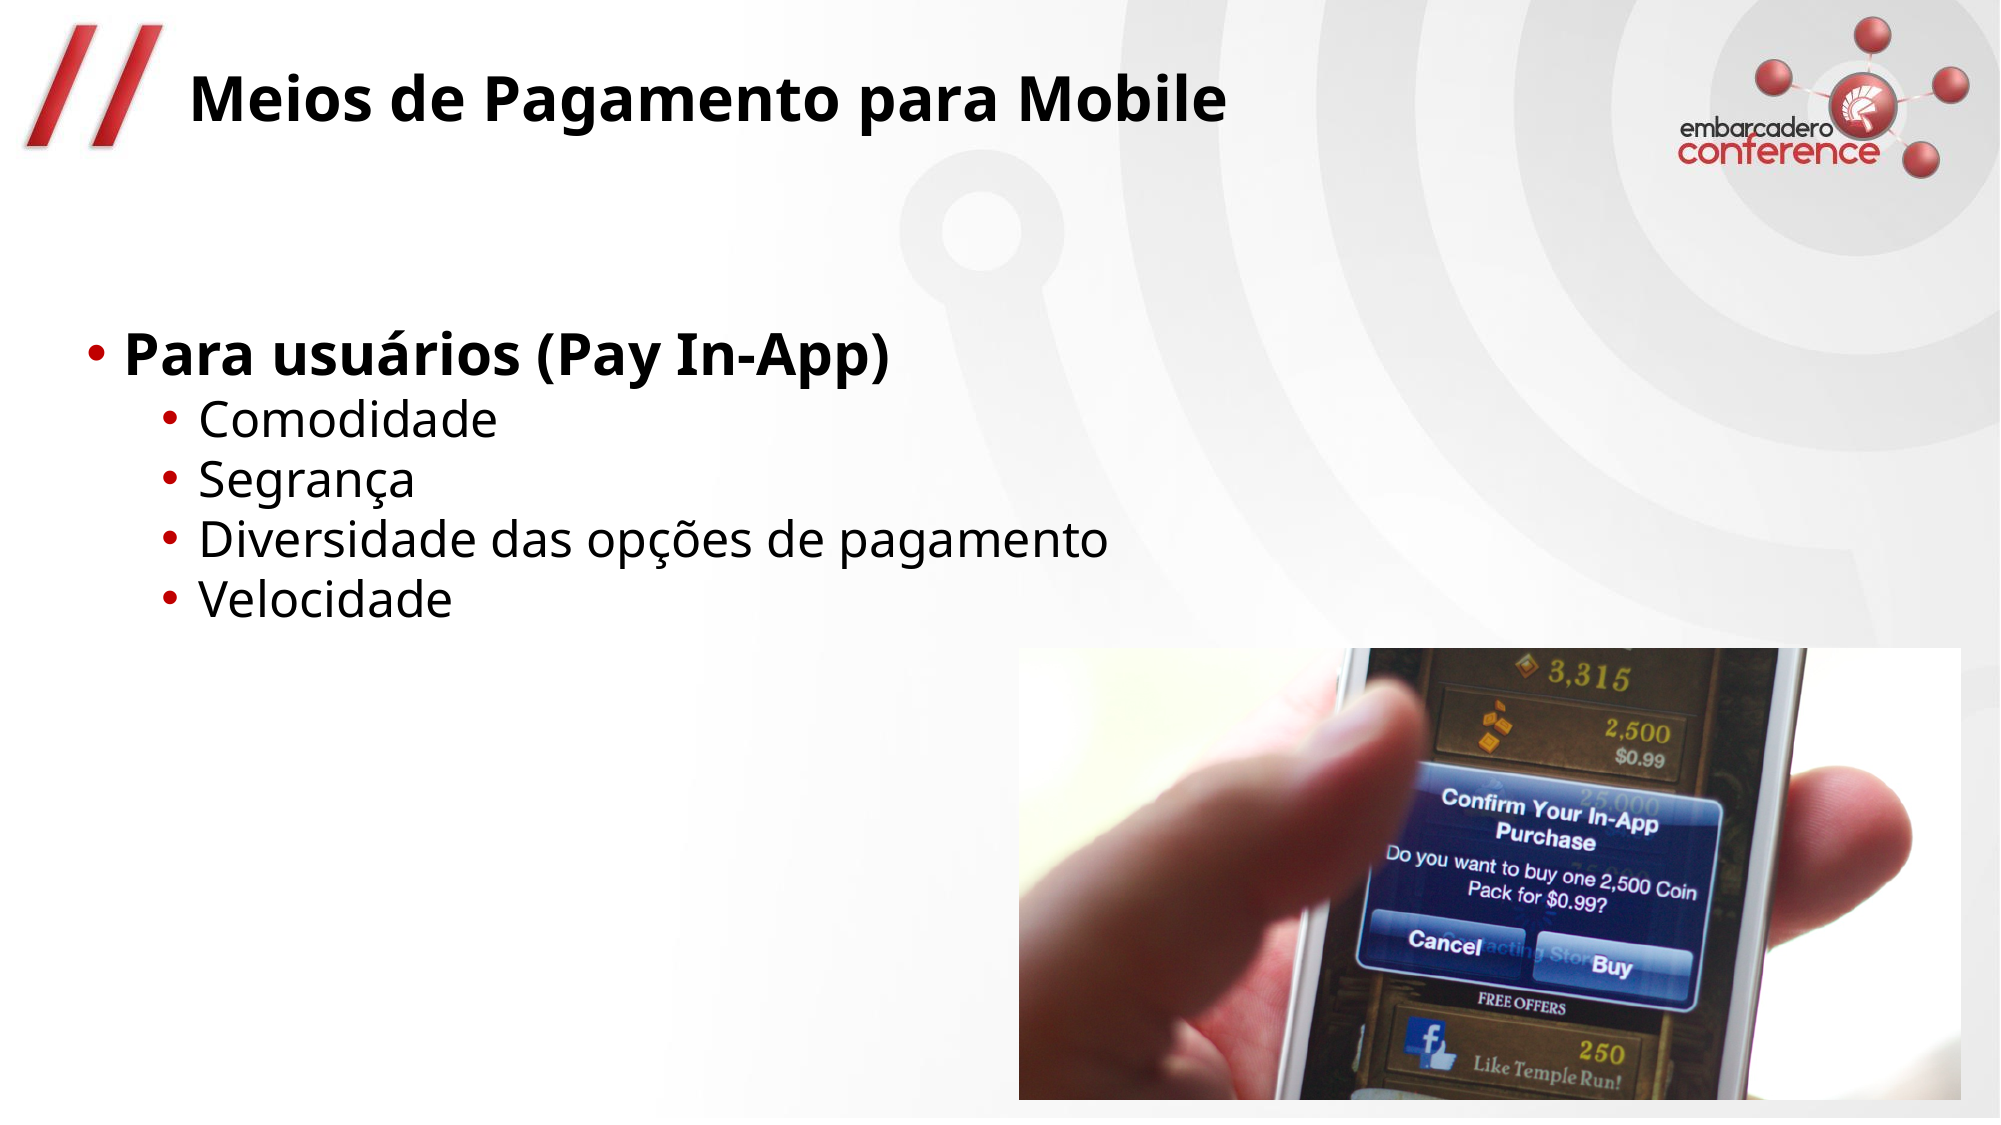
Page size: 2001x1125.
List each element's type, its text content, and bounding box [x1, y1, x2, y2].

title Meios de Pagamento para Mobile [174, 49, 1636, 145]
picture [0, 0, 2000, 1118]
list Para usuários (Pay In-App) Comodidade Segrança Diversidade das opções de pagamento Velocidade [33, 232, 1970, 1100]
